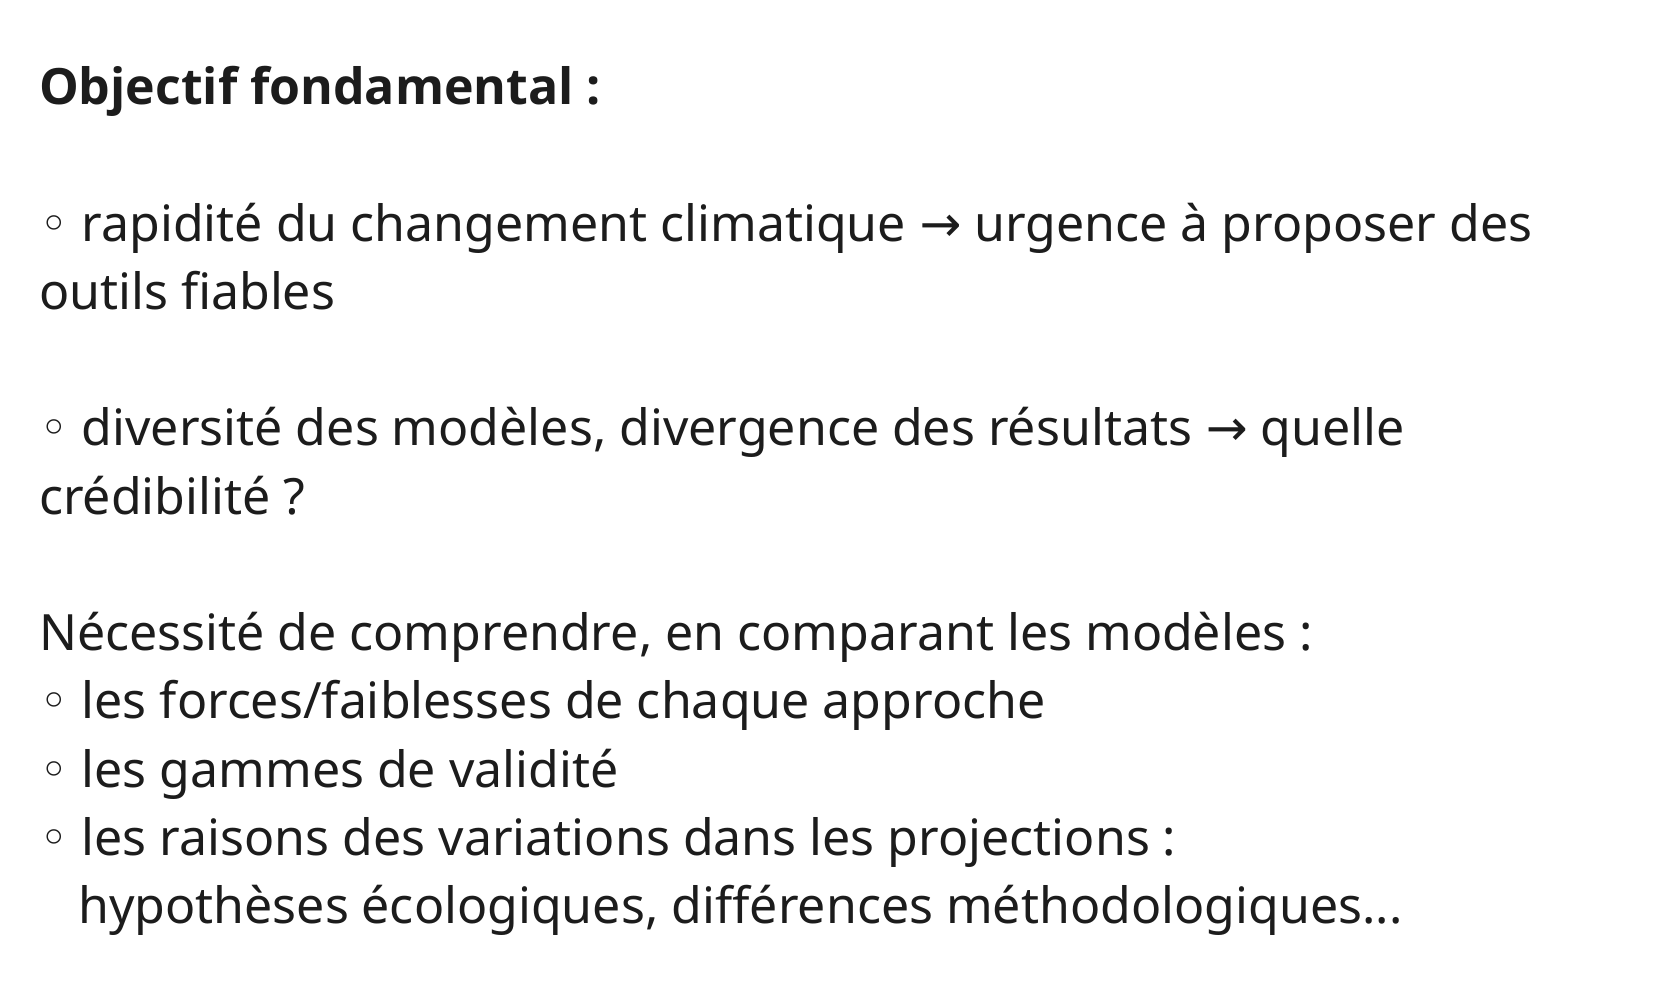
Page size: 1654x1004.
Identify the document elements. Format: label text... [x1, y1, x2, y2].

subtitle Objectif fondamental : ◦ rapidité du changement climatique → urgence à proposer des outils fiables ◦ diversité des modèles, divergence des résultats → quelle crédibilité ? Nécessité de comprendre, en comparant les modèles : ◦ les forces/faiblesses de chaque approche ◦ les gammes de validité ◦ les raisons des variations dans les projections : hypothèses écologiques, différences méthodologiques... [39, 50, 1644, 968]
